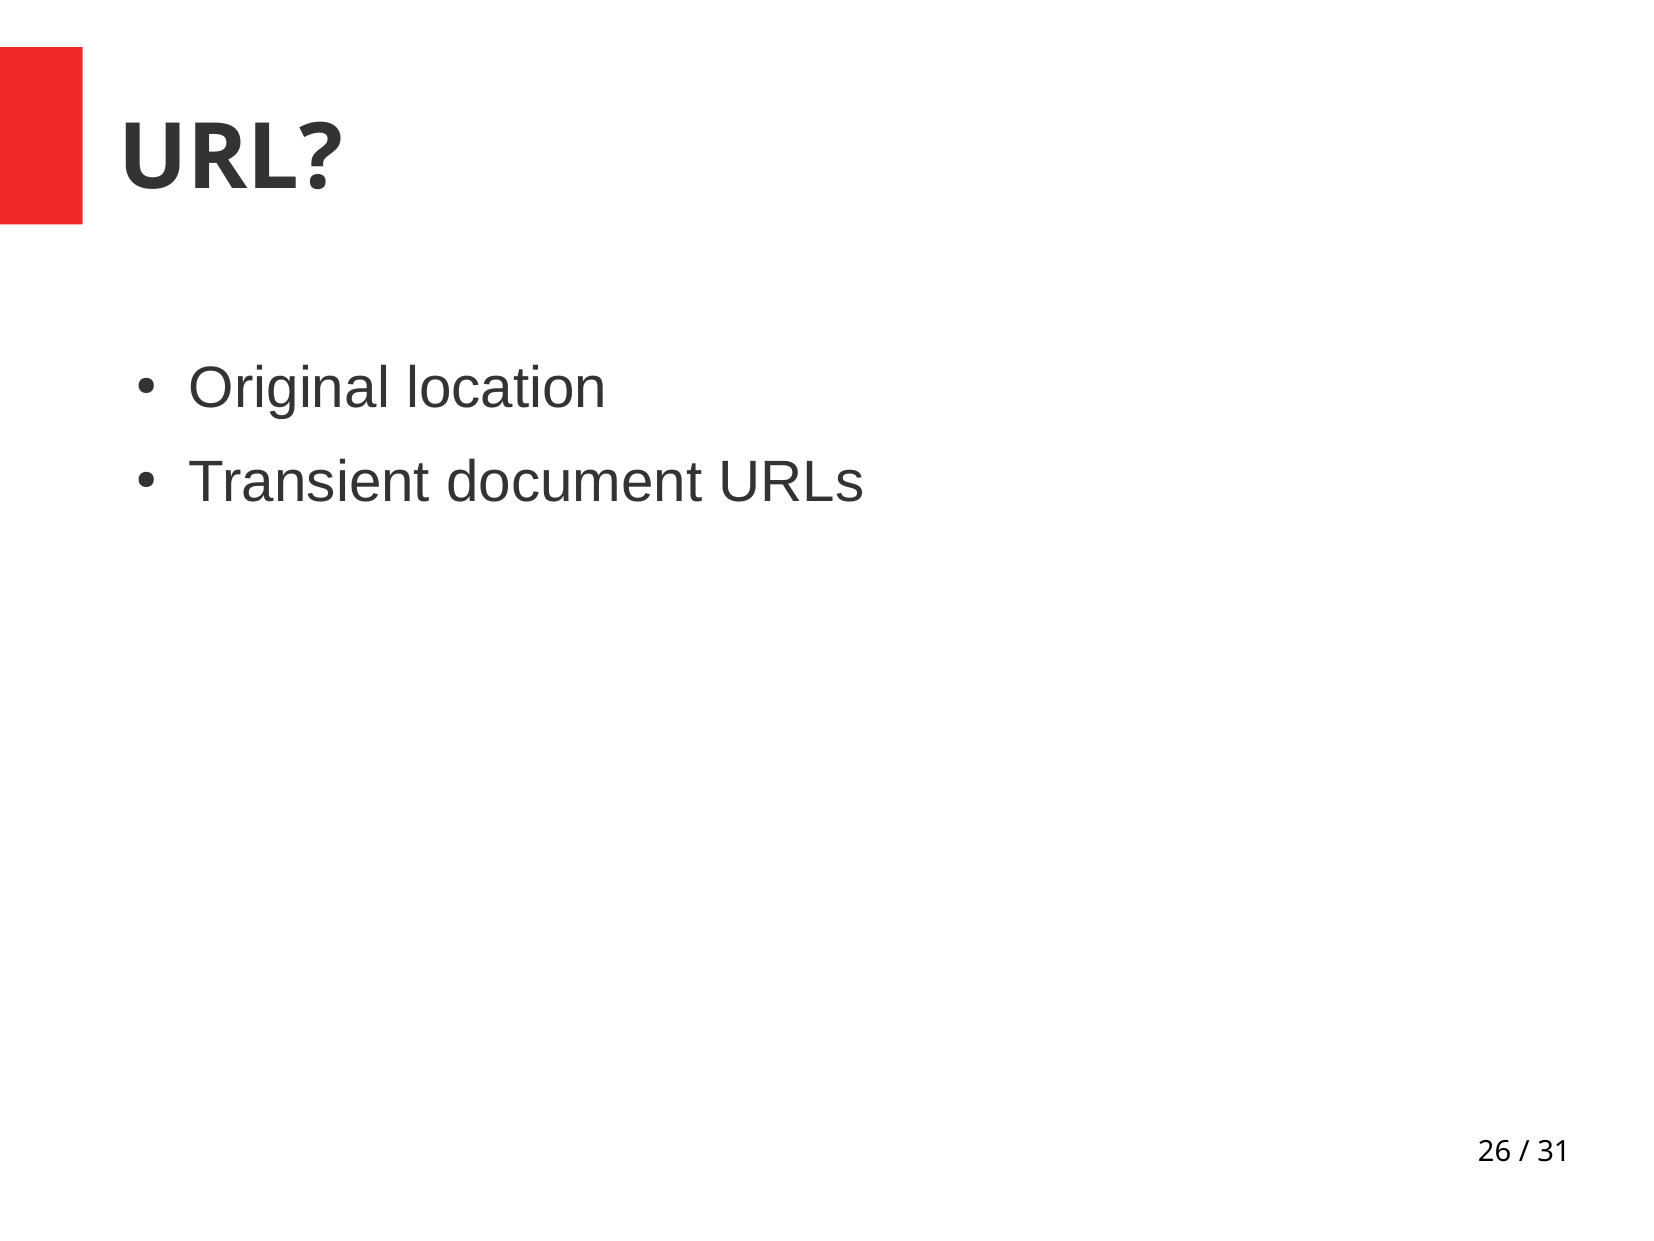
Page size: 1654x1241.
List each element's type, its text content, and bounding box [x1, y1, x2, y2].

title URL? [118, 49, 1571, 257]
list Original location Transient document URLs [118, 354, 1536, 1074]
